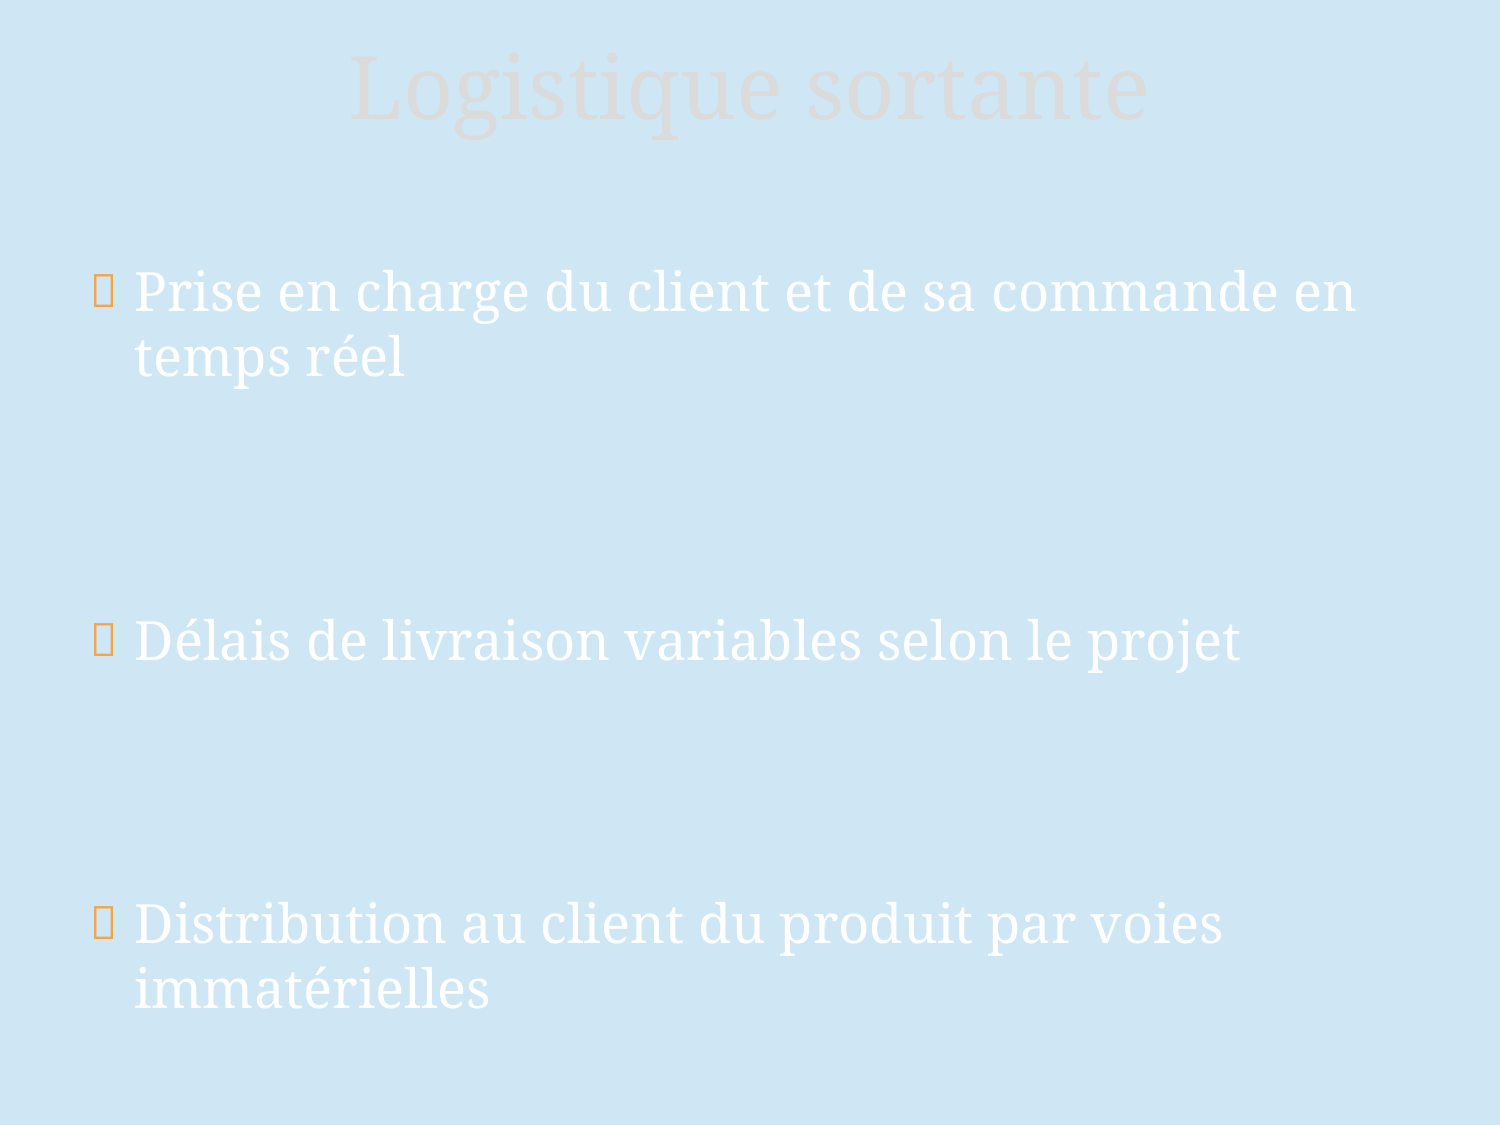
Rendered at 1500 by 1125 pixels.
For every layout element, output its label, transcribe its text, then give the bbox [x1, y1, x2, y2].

list Prise en charge du client et de sa commande en temps réel Délais de livraison variables selon le projet Distribution au client du produit par voies immatérielles [75, 249, 1425, 1000]
title Logistique sortante [75, 24, 1425, 225]
